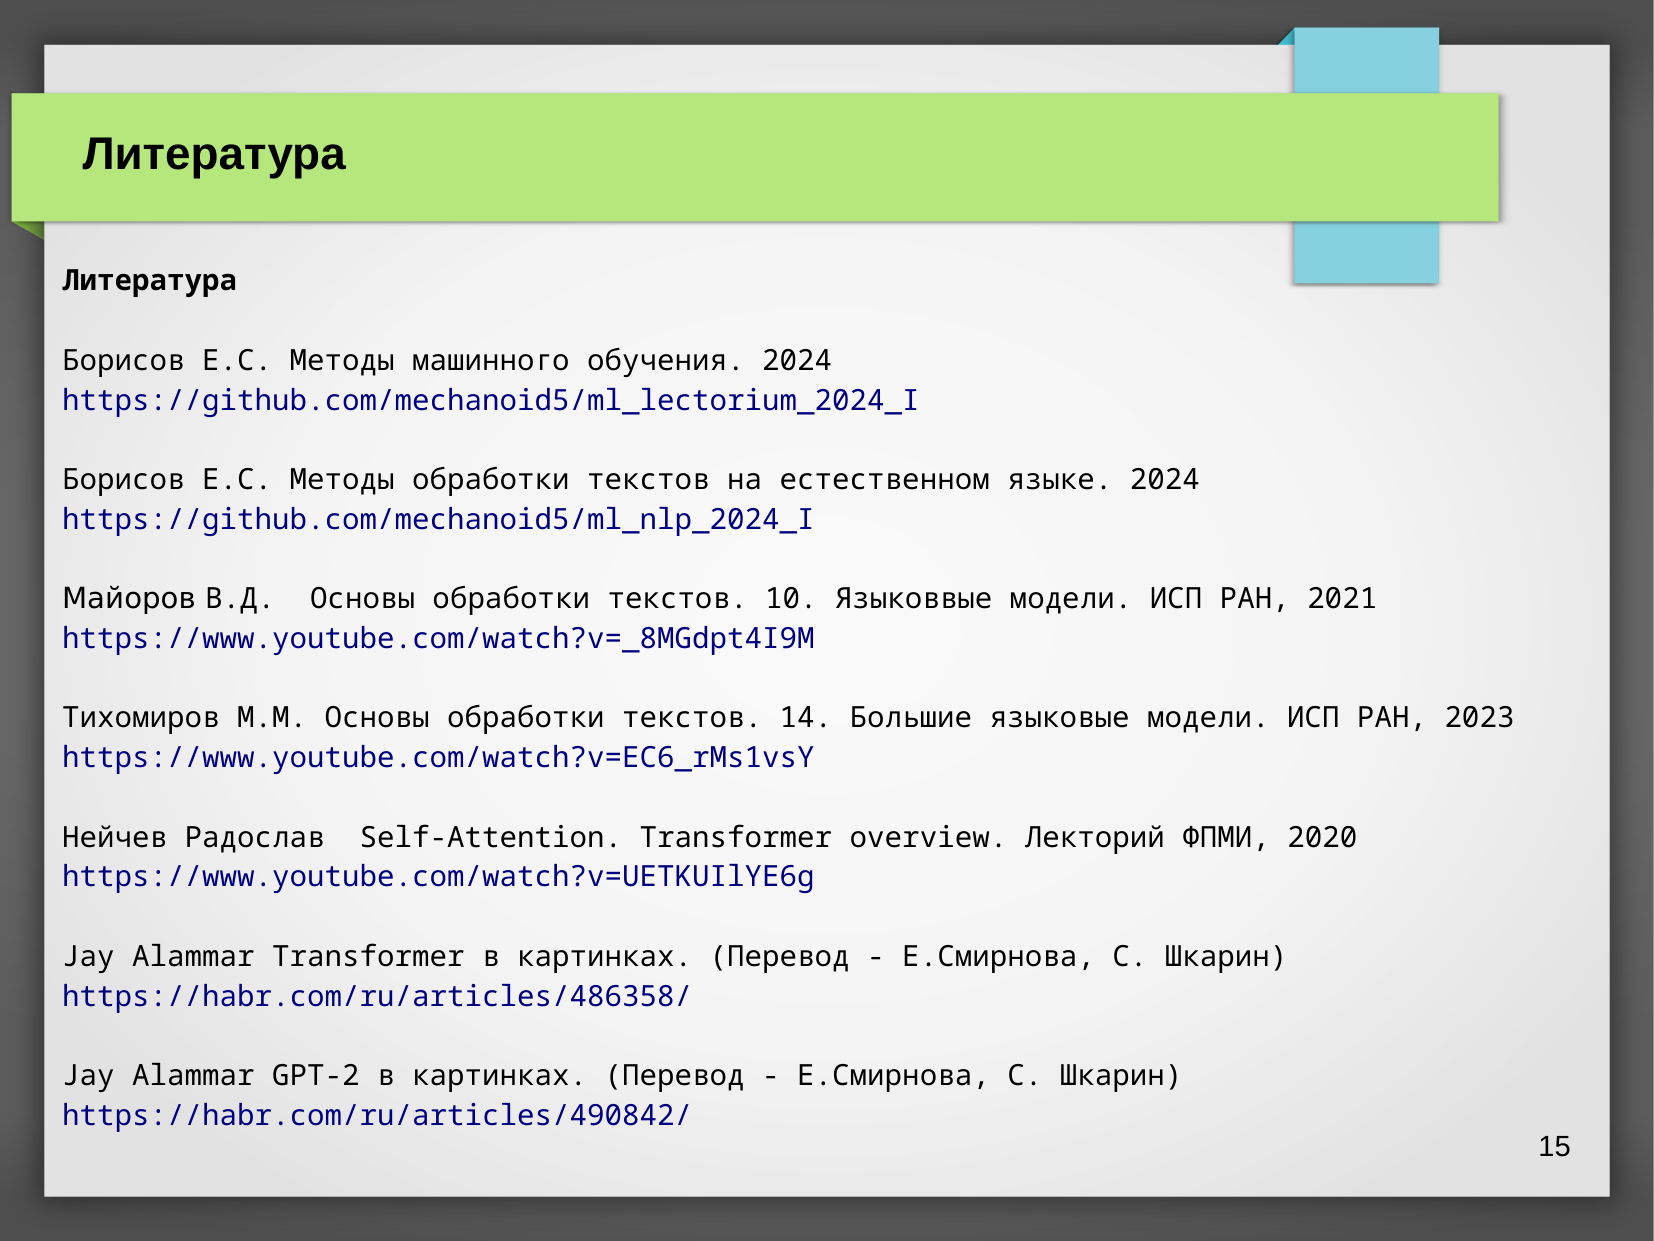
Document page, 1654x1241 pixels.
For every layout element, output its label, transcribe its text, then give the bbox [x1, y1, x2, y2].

picture [0, 0, 1654, 1241]
text_box Литература Борисов Е.С. Методы машинного обучения. 2024 https://github.com/mechanoid5/ml_lectorium_2024_I Борисов Е.С. Методы обработки текстов на естественном языке. 2024 https://github.com/mechanoid5/ml_nlp_2024_I Майоров В.Д. Основы обработки текстов. 10. Языковвые модели. ИСП РАН, 2021 https://www.youtube.com/watch?v=_8MGdpt4I9M Тихомиров М.М. Основы обработки текстов. 14. Большие языковые модели. ИСП РАН, 2023 https://www.youtube.com/watch?v=EC6_rMs1vsY Нейчев Радослав Self-Attention. Transformer overview. Лекторий ФПМИ, 2020 https://www.youtube.com/watch?v=UETKUIlYE6g Jay Alammar Transformer в картинках. (Перевод - Е.Смирнова, С. Шкарин) https://habr.com/ru/articles/486358/ Jay Alammar GPT-2 в картинках. (Перевод - Е.Смирнова, С. Шкарин) https://habr.com/ru/articles/490842/ [47, 252, 1595, 1158]
title Литература [82, 121, 1489, 187]
